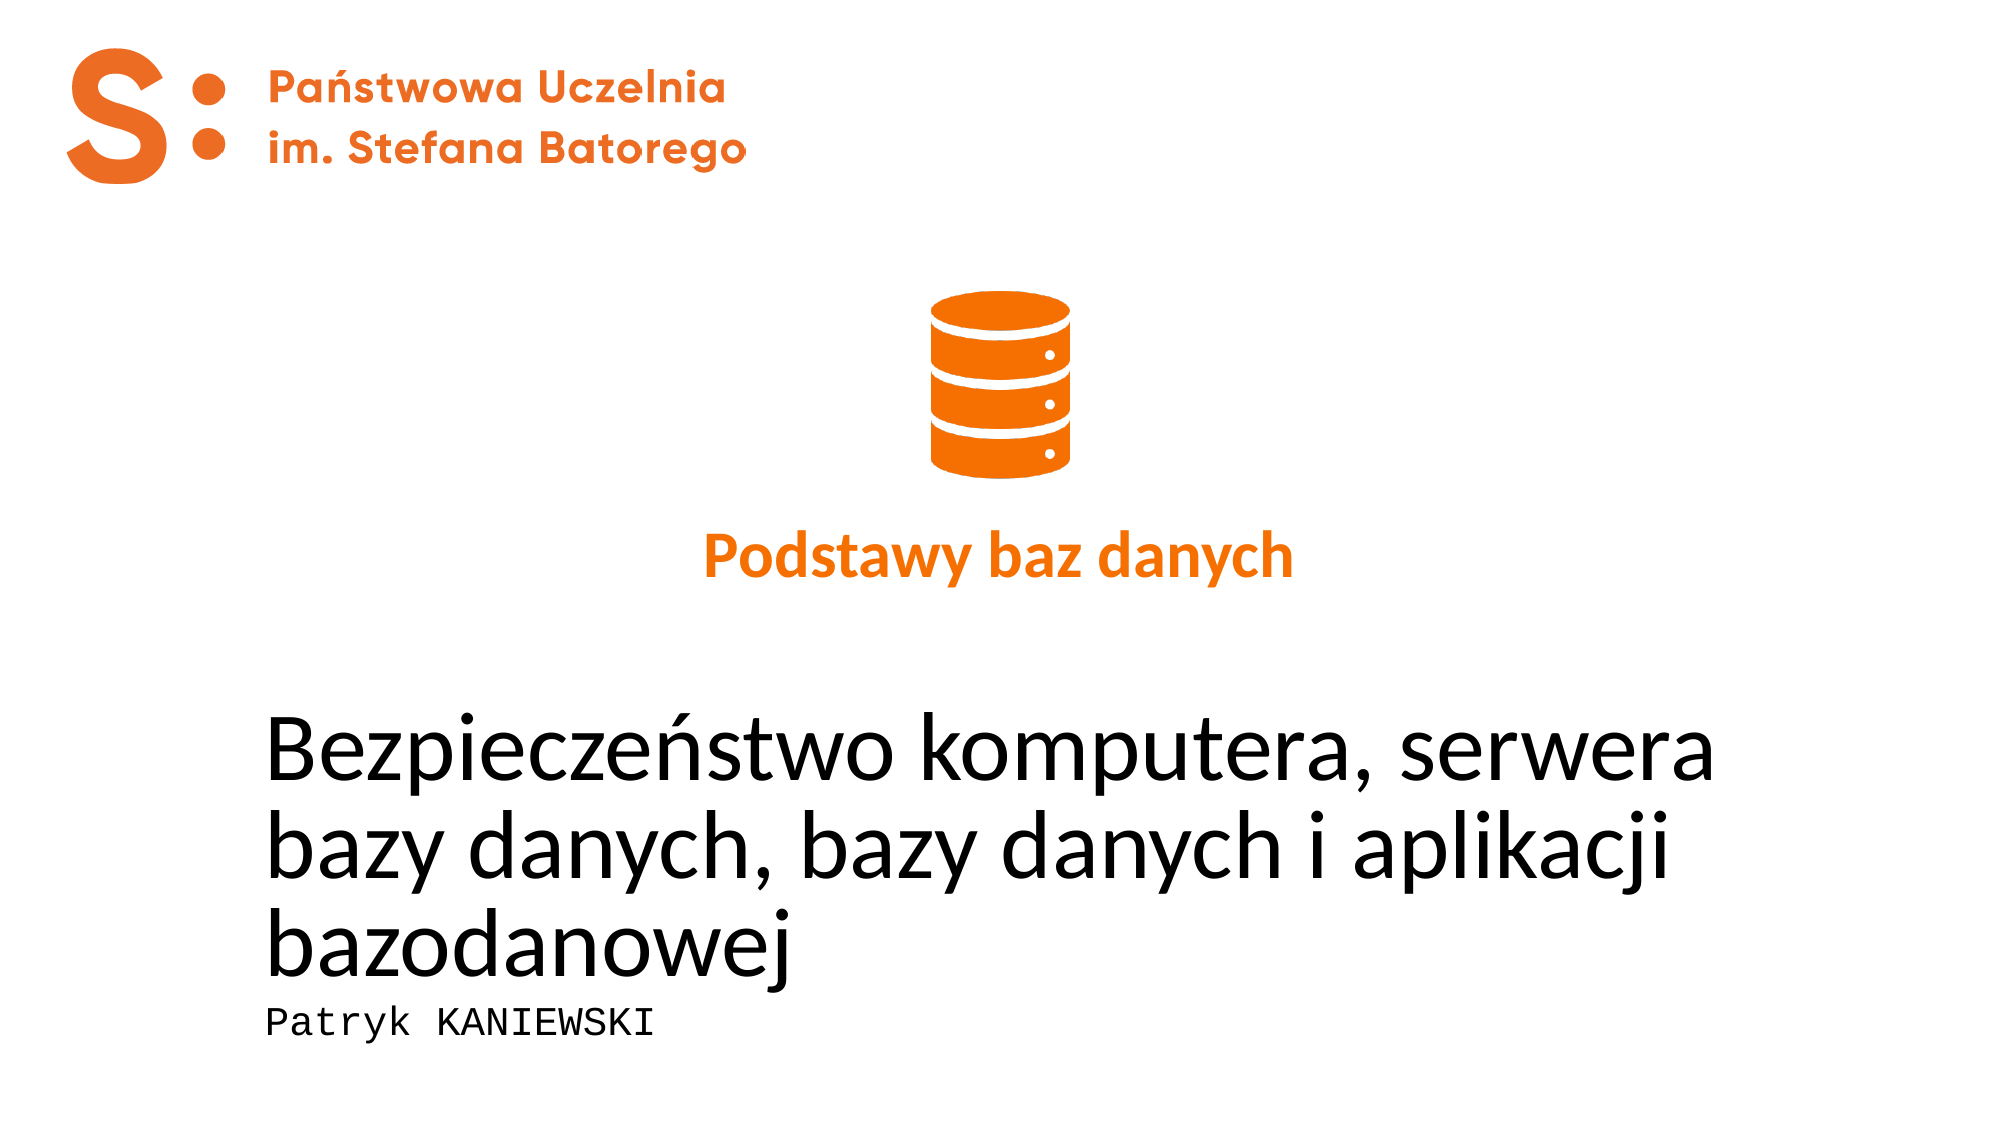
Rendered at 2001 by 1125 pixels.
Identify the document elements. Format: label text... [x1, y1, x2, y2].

text_box Podstawy baz danych [688, 503, 1312, 599]
picture [66, 48, 746, 185]
title Bezpieczeństwo komputera, serwera bazy danych, bazy danych i aplikacji bazodanowej Patryk KANIEWSKI [249, 699, 1807, 1056]
picture [881, 266, 1119, 503]
